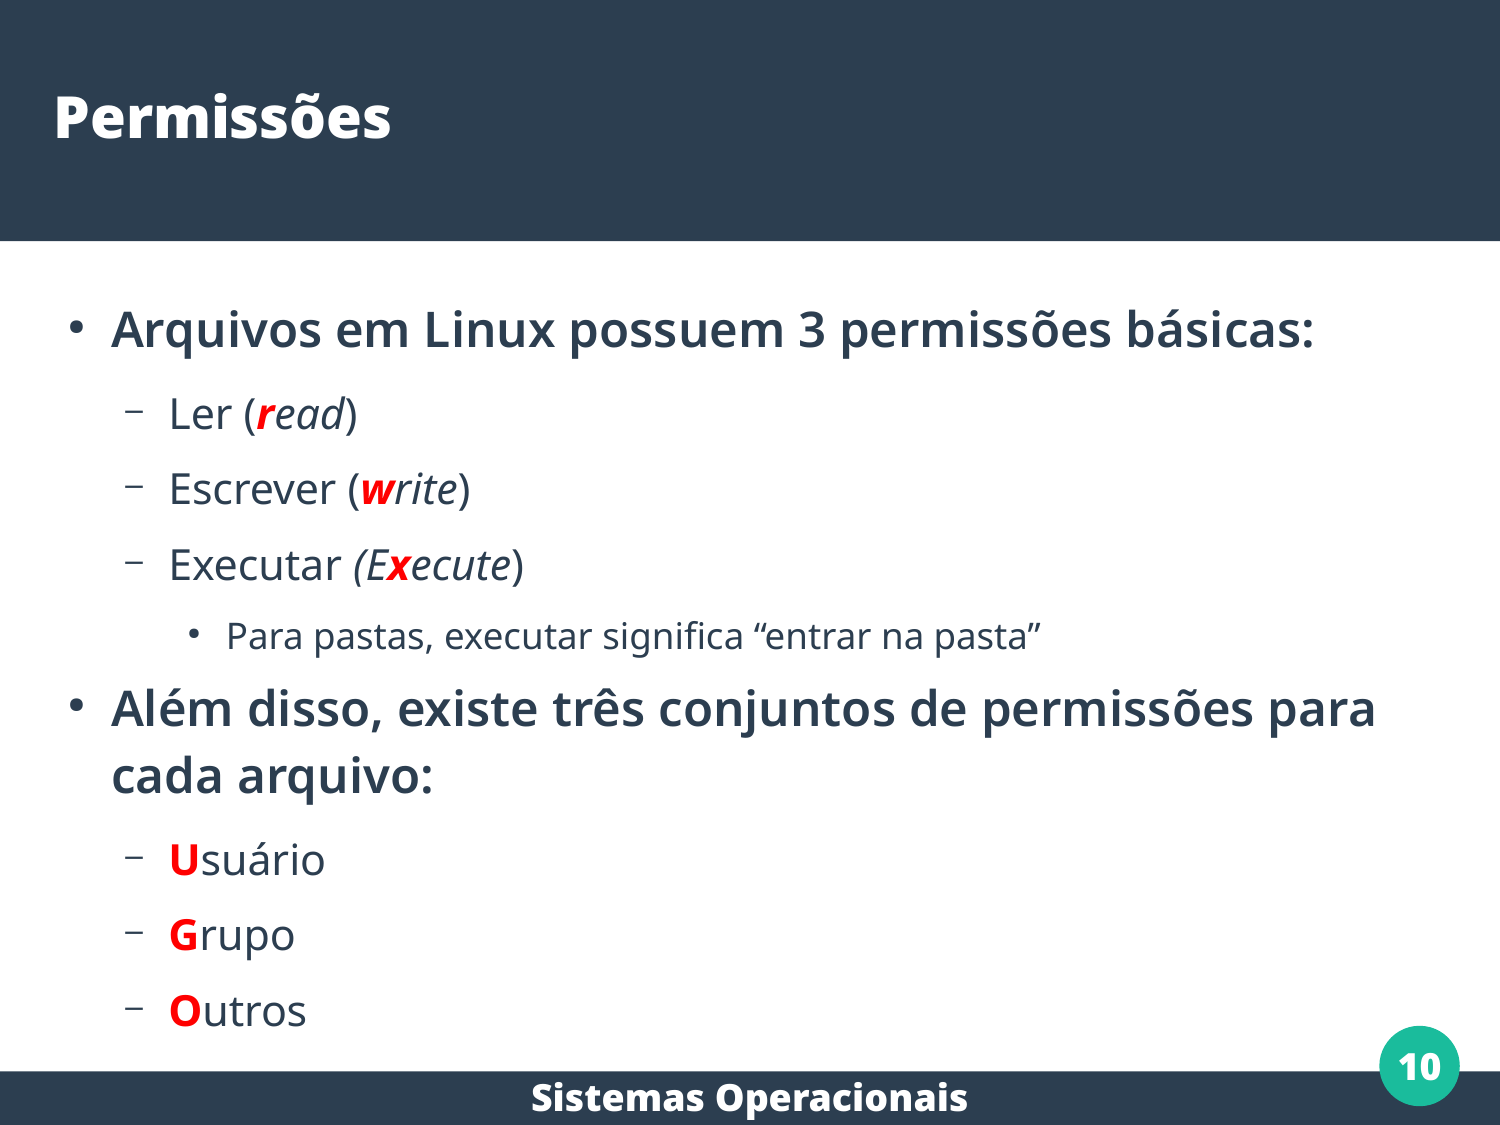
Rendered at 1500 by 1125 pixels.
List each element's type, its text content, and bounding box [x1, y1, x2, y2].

list Arquivos em Linux possuem 3 permissões básicas: Ler (read) Escrever (write) Executar (Execute) Para pastas, executar significa “entrar na pasta” Além disso, existe três conjuntos de permissões para cada arquivo: Usuário Grupo Outros [53, 294, 1447, 1045]
title Permissões [53, 44, 1447, 188]
